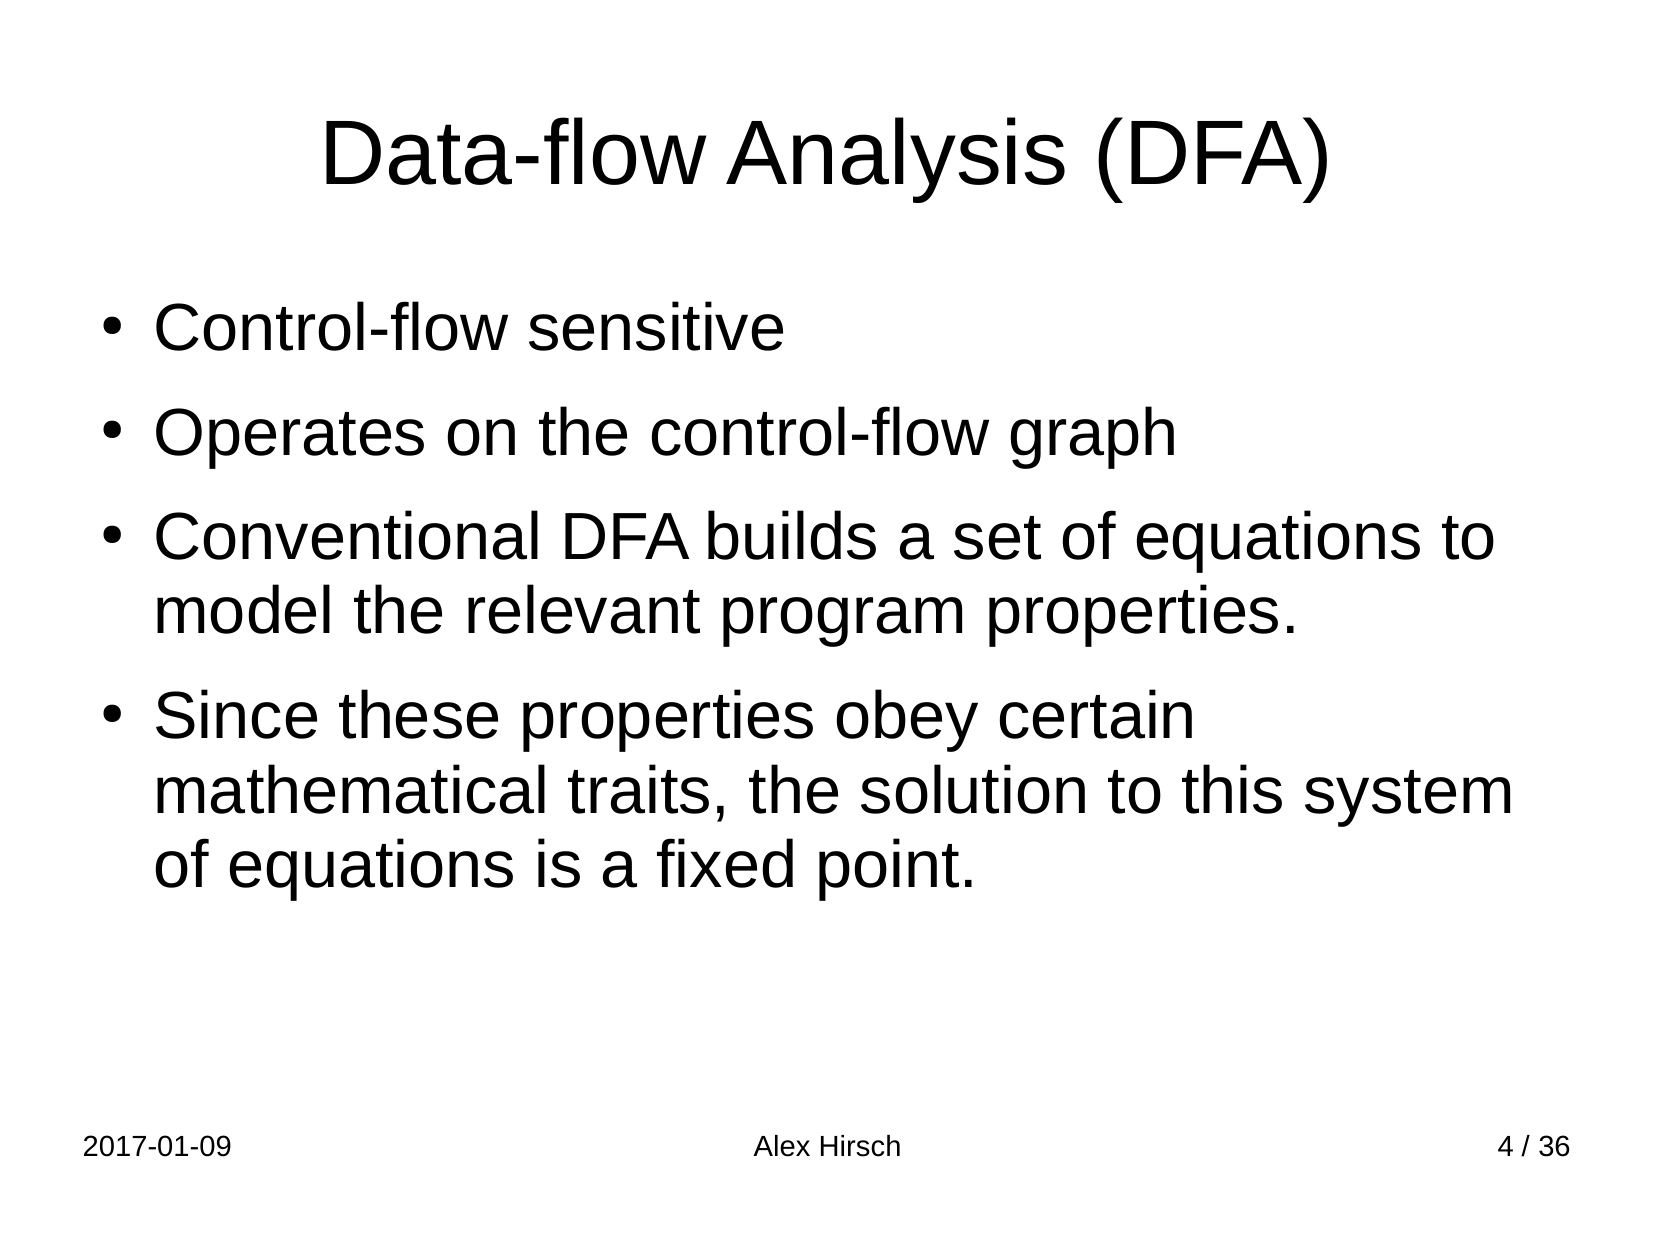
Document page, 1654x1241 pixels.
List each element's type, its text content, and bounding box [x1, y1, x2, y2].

list Control-flow sensitive Operates on the control-flow graph Conventional DFA builds a set of equations to model the relevant program properties. Since these properties obey certain mathematical traits, the solution to this system of equations is a fixed point. [82, 290, 1571, 1010]
title Data-flow Analysis (DFA) [82, 49, 1571, 257]
